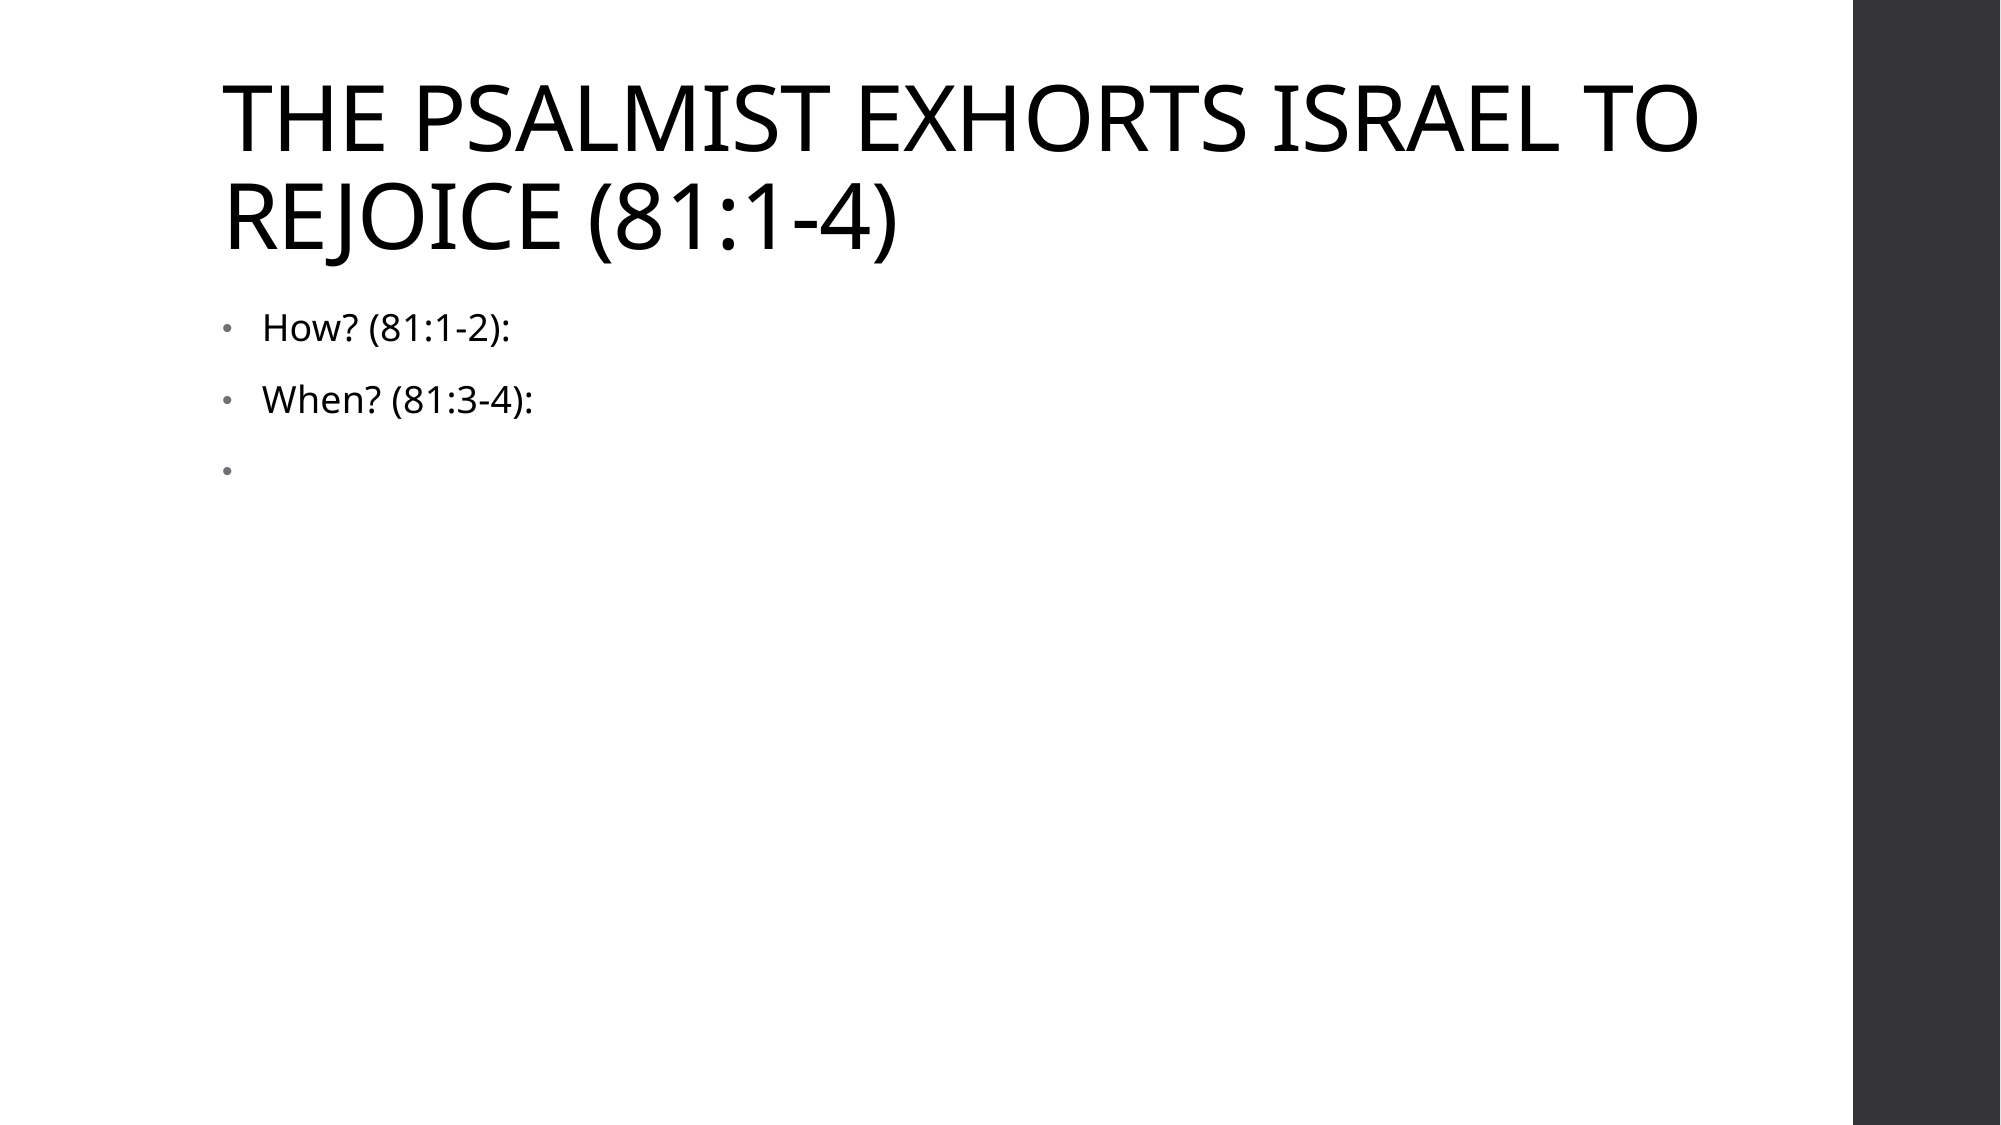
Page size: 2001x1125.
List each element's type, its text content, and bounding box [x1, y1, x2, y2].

list How? (81:1-2): When? (81:3-4): [206, 299, 1617, 1014]
title THE PSALMIST EXHORTS ISRAEL TO REJOICE (81:1-4) [206, 60, 1797, 278]
